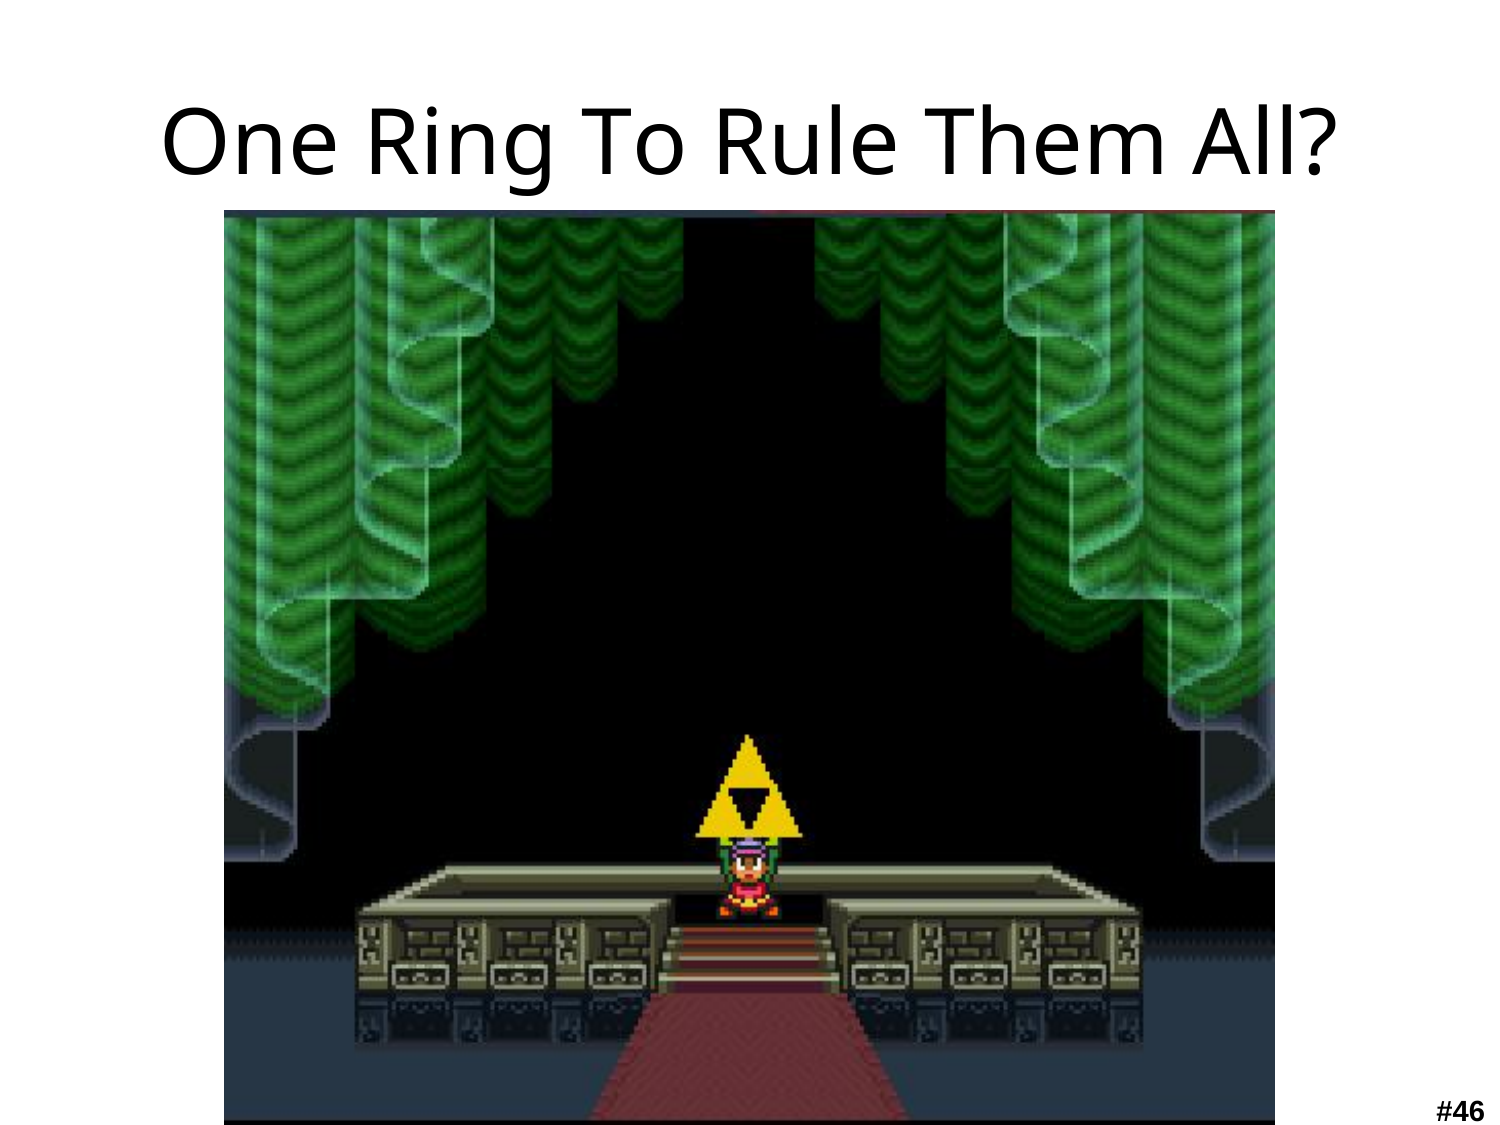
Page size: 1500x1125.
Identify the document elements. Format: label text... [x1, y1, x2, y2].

picture [224, 210, 1275, 1125]
title One Ring To Rule Them All? [24, 45, 1476, 233]
